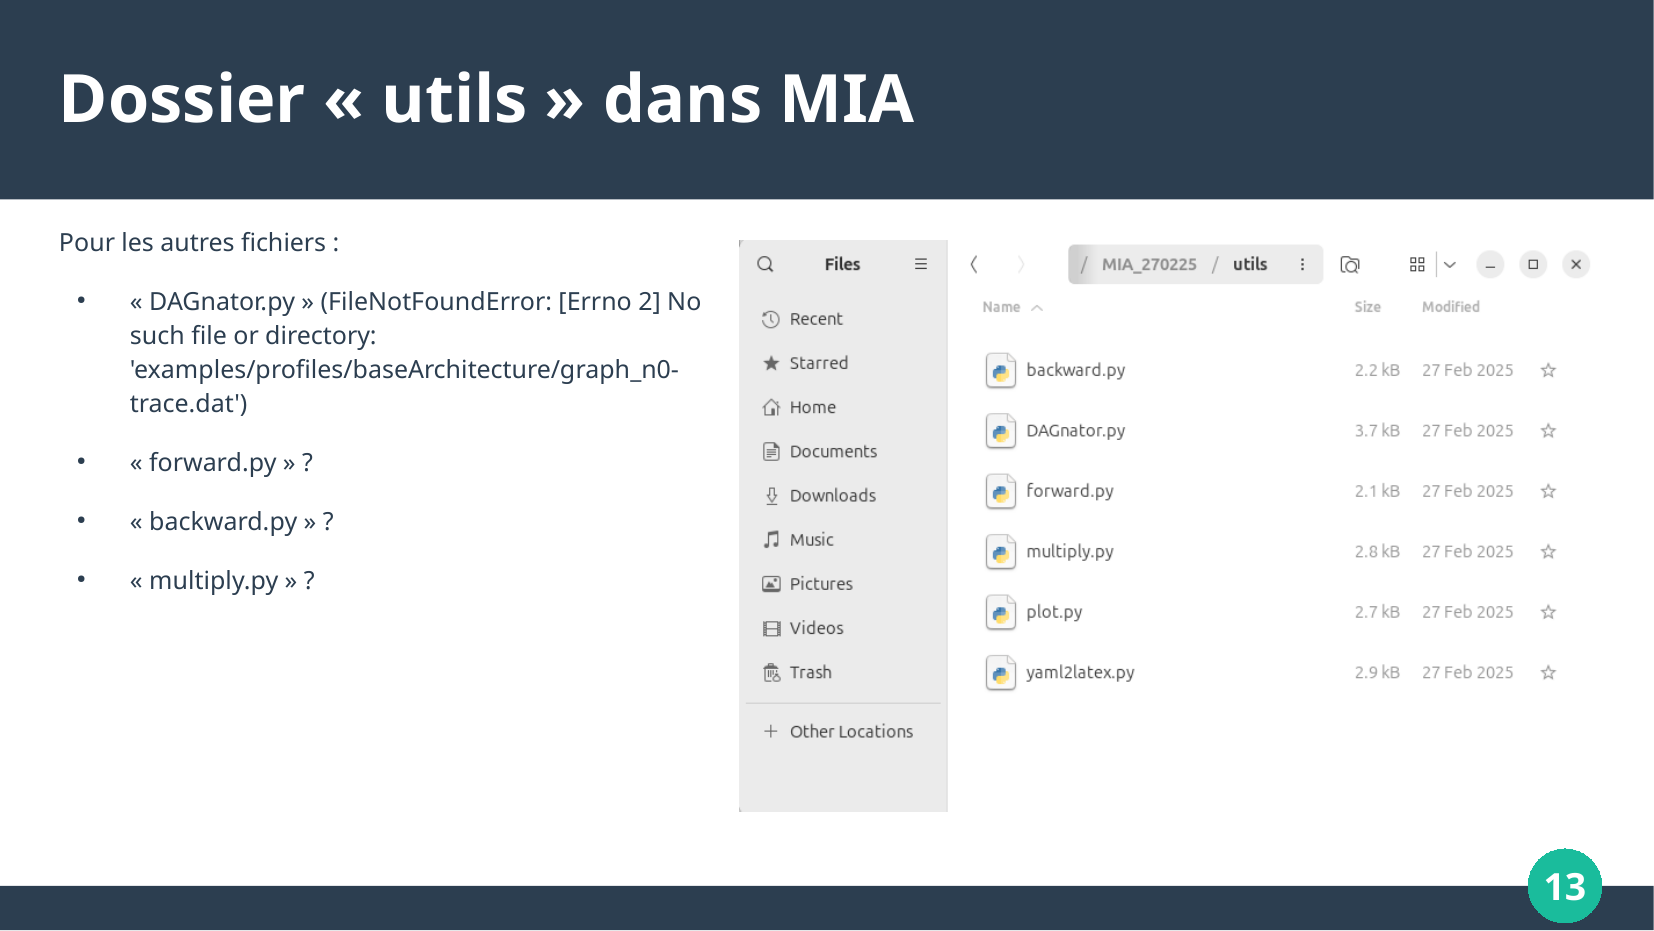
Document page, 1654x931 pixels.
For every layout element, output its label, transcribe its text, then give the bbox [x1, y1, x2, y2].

list Pour les autres fichiers : « DAGnator.py » (FileNotFoundError: [Errno 2] No such file or directory: 'examples/profiles/baseArchitecture/graph_n0-trace.dat') « forward.py » ? « backward.py » ? « multiply.py » ? [59, 225, 713, 858]
picture [739, 240, 1596, 812]
title Dossier « utils » dans MIA [59, 37, 1595, 156]
